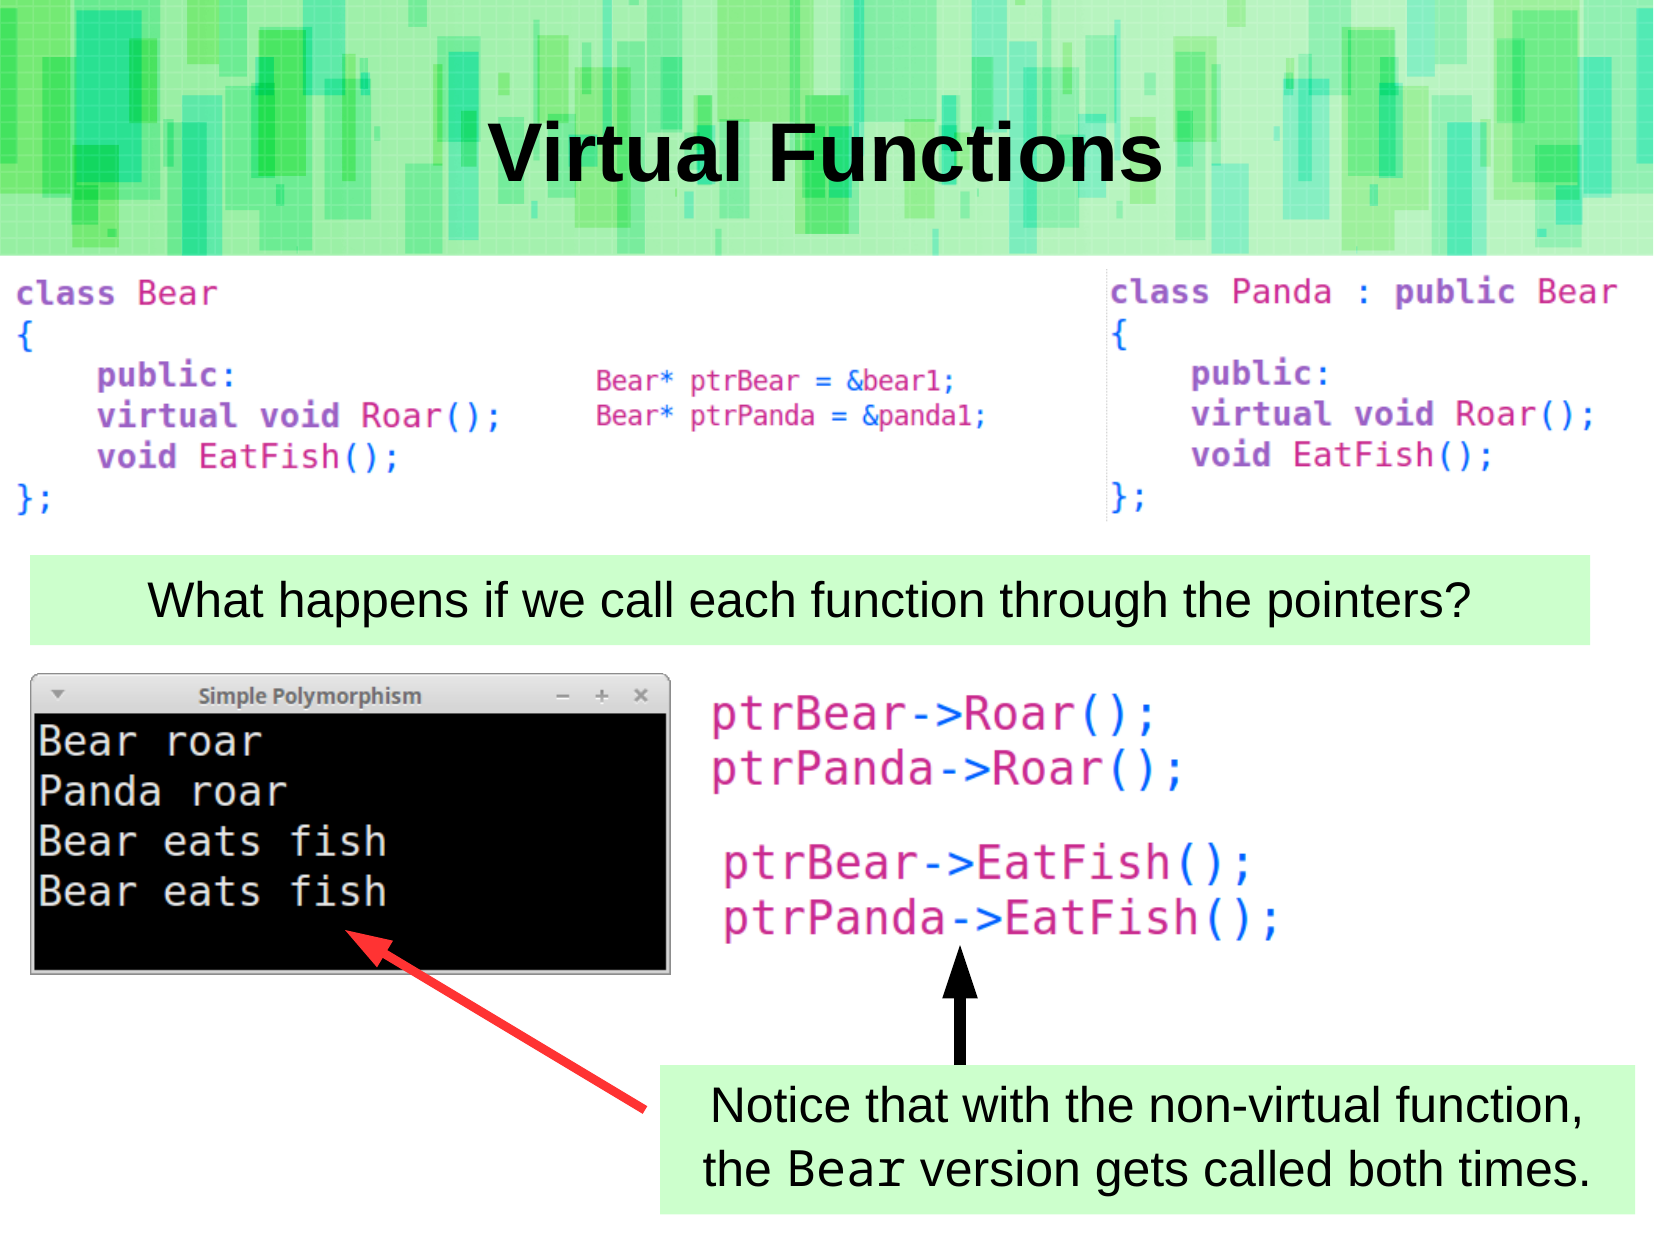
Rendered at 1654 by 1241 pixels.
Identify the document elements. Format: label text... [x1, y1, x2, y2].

picture [0, 0, 1654, 1241]
title Virtual Functions [82, 49, 1571, 257]
text_box What happens if we call each function through the pointers? [30, 555, 1591, 646]
text_box Notice that with the non-virtual function, the Bear version gets called both times. [660, 1065, 1636, 1215]
